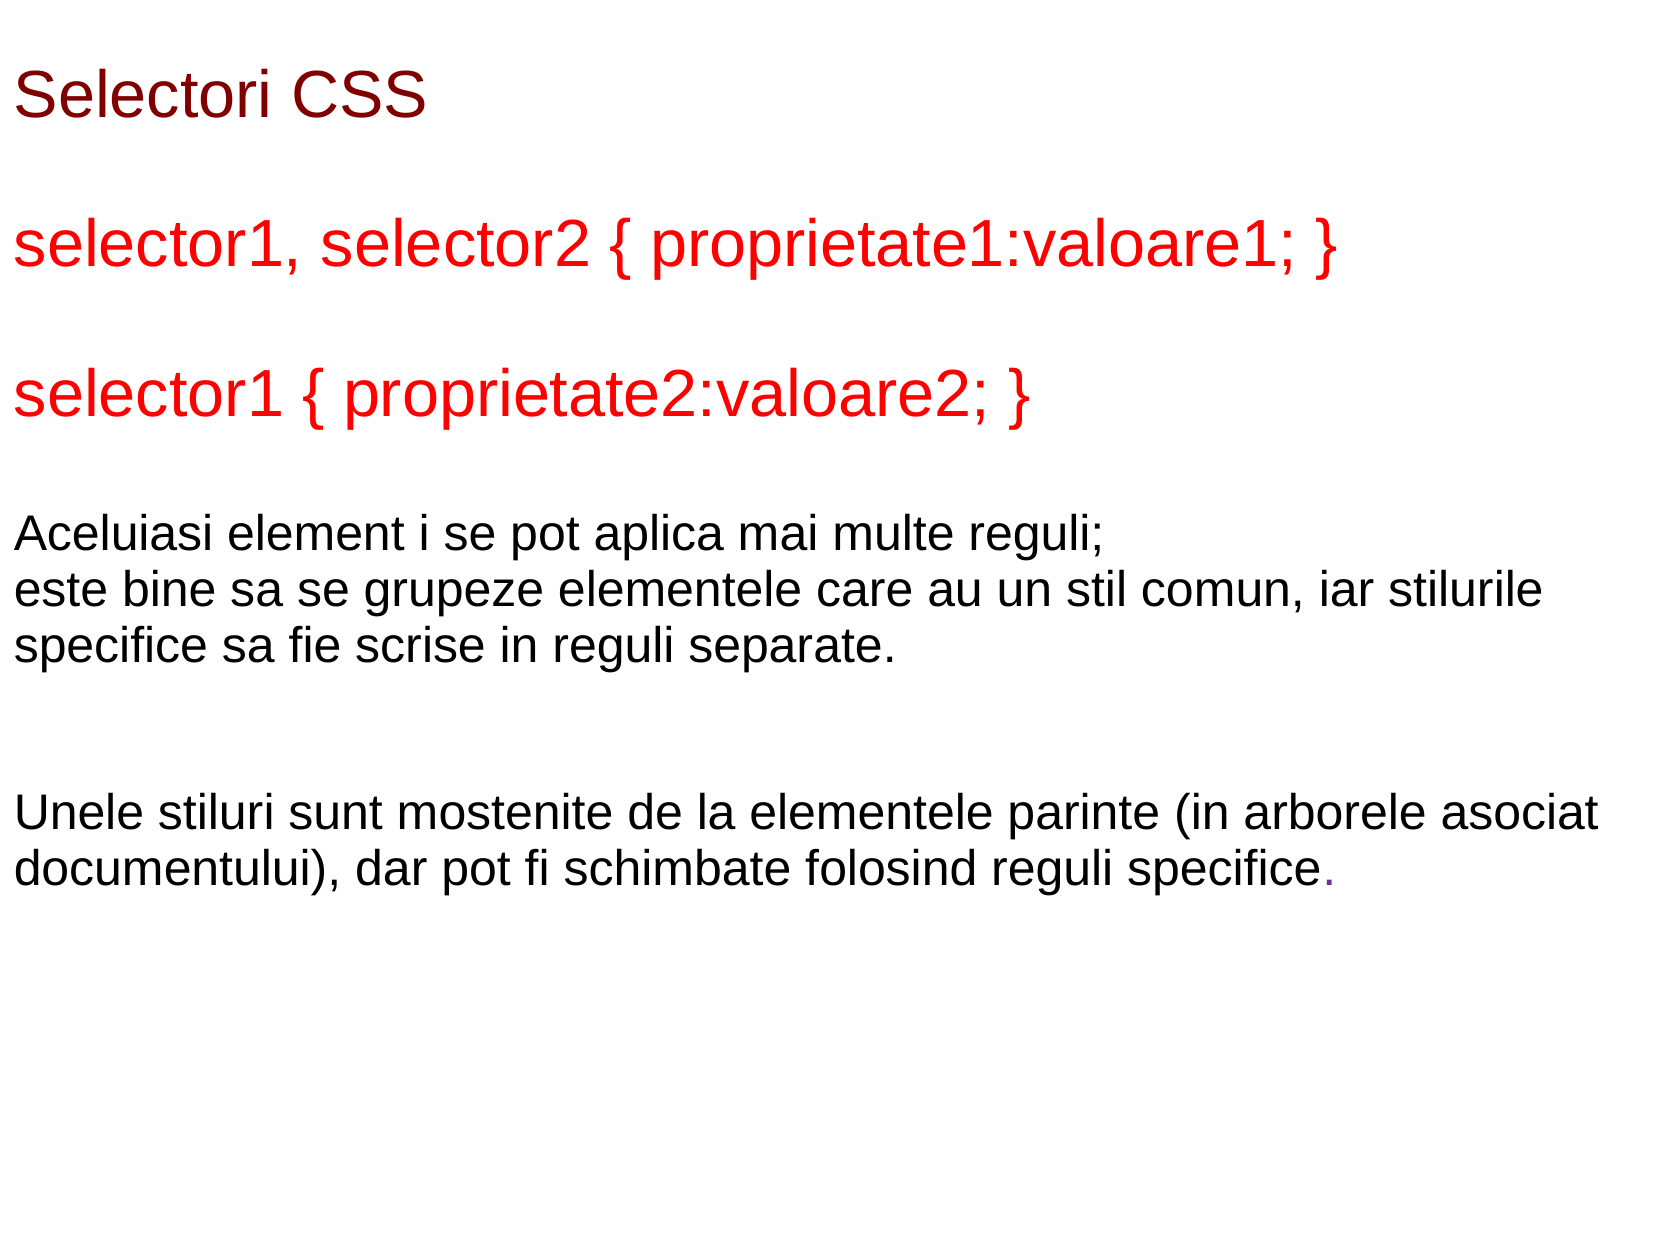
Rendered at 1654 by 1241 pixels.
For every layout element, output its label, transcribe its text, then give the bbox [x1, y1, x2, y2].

text_box Selectori CSS selector1, selector2 { proprietate1:valoare1; } selector1 { proprietate2:valoare2; } Aceluiasi element i se pot aplica mai multe reguli; este bine sa se grupeze elementele care au un stil comun, iar stilurile specifice sa fie scrise in reguli separate. Unele stiluri sunt mostenite de la elementele parinte (in arborele asociat documentului), dar pot fi schimbate folosind reguli specifice. [0, 49, 1654, 997]
